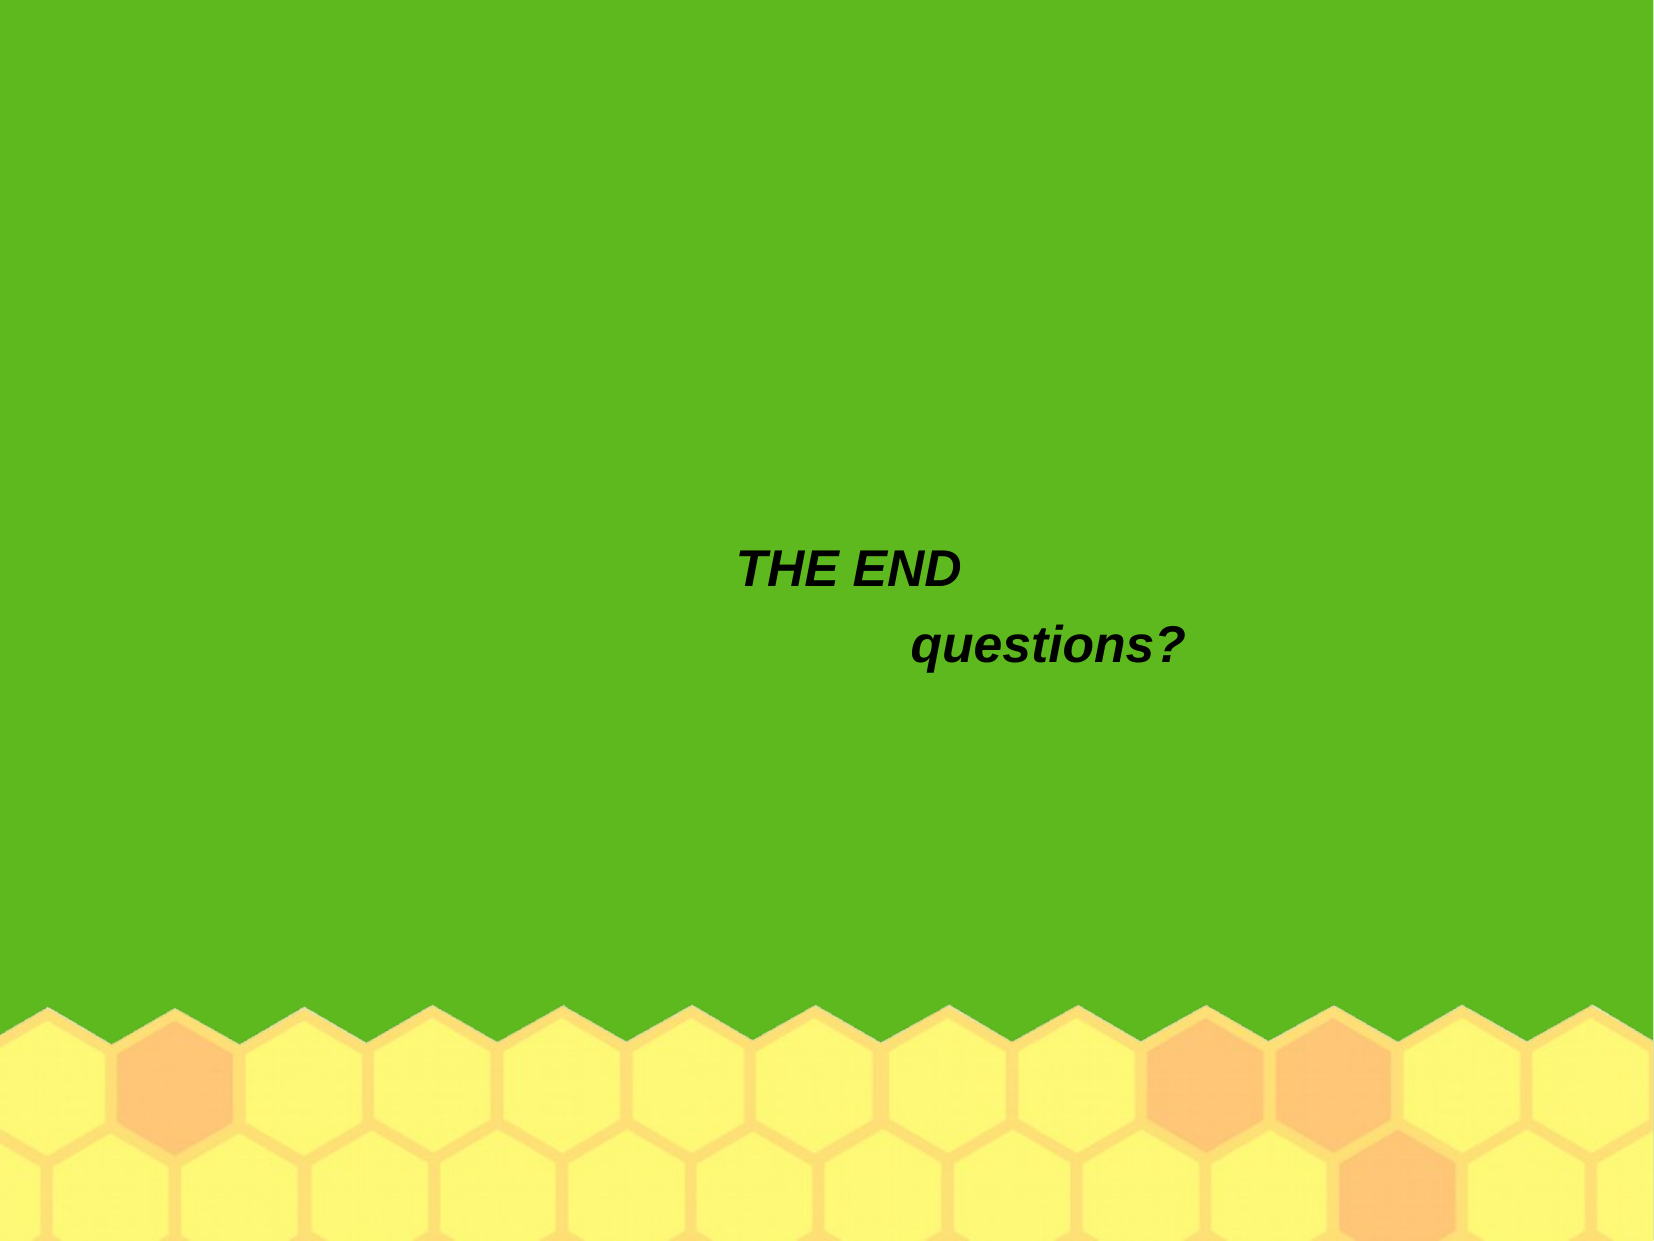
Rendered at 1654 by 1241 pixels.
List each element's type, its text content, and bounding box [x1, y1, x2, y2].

picture [0, 1001, 1654, 1241]
list THE END questions? [82, 540, 1571, 676]
